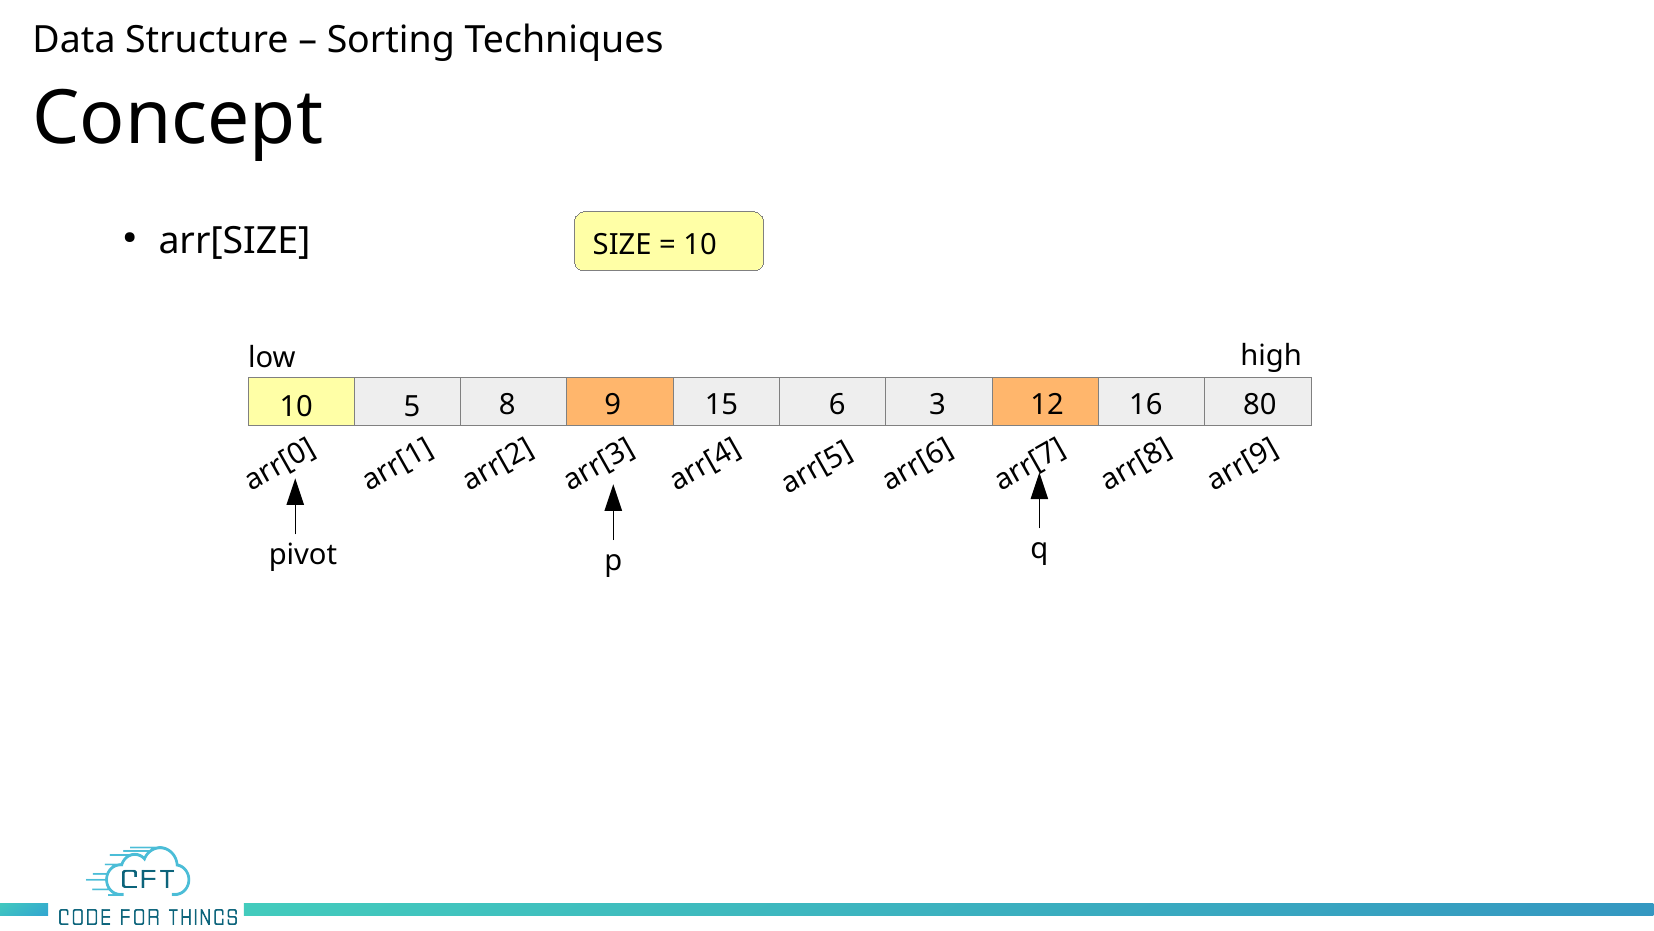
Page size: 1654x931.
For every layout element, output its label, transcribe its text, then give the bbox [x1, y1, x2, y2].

text_box arr[2] [437, 404, 574, 517]
text_box 15 [690, 376, 762, 426]
text_box arr[4] [647, 411, 786, 517]
text_box 8 [484, 376, 551, 426]
text_box arr[6] [863, 401, 999, 517]
text_box 3 [914, 376, 963, 426]
text_box q [1015, 519, 1064, 569]
text_box [574, 211, 764, 271]
text_box 12 [1015, 376, 1083, 426]
text_box arr[5] [756, 404, 898, 520]
text_box [438, 377, 484, 426]
text_box [332, 377, 388, 426]
text_box [1083, 377, 1114, 426]
text_box high [1225, 327, 1329, 377]
picture [59, 846, 237, 925]
text_box [963, 377, 1015, 426]
text_box arr[7] [971, 426, 1111, 517]
text_box arr[1] [336, 401, 473, 517]
text_box [1296, 377, 1312, 426]
text_box arr[0] [218, 426, 360, 517]
text_box [248, 378, 264, 426]
text_box [551, 377, 589, 426]
text_box 5 [388, 377, 438, 428]
title Data Structure – Sorting Techniques Concept [32, 12, 1184, 166]
text_box [762, 377, 814, 426]
text_box arr[9] [1181, 405, 1323, 517]
text_box [863, 377, 914, 426]
text_box arr[3] [537, 426, 680, 517]
text_box arr[8] [1079, 401, 1213, 517]
text_box arr[SIZE] [108, 205, 353, 272]
text_box 6 [814, 376, 863, 426]
text_box 9 [589, 376, 657, 426]
text_box 80 [1228, 377, 1296, 426]
text_box pivot [253, 525, 358, 575]
text_box p [589, 531, 638, 581]
text_box SIZE = 10 [577, 215, 758, 265]
text_box 10 [264, 378, 332, 428]
text_box 16 [1114, 376, 1182, 426]
text_box low [233, 328, 337, 378]
text_box [657, 377, 690, 426]
text_box [1182, 377, 1228, 426]
